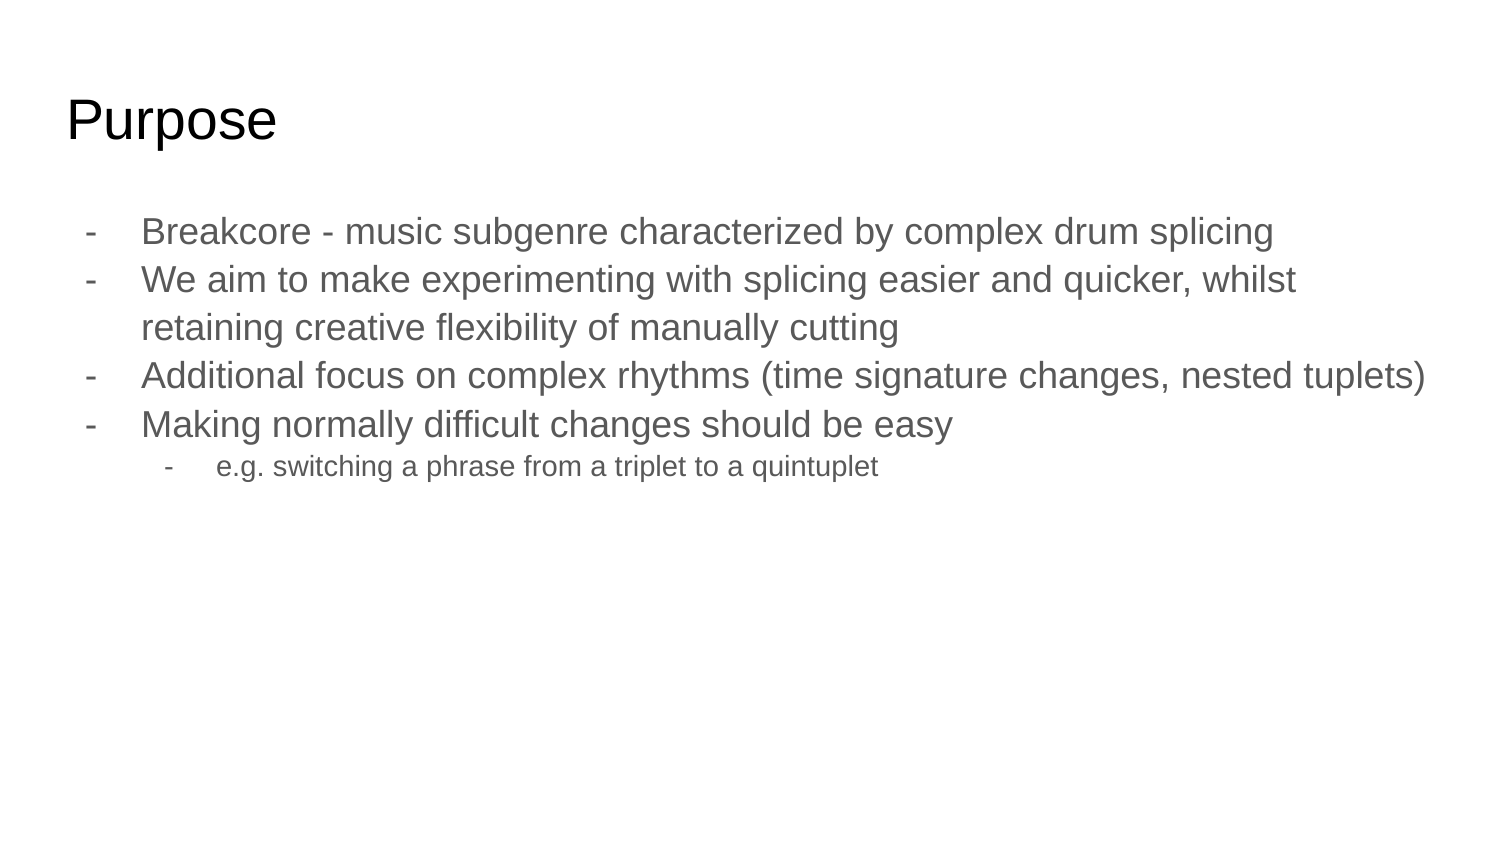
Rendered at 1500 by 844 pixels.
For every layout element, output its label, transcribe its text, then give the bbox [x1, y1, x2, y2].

list Breakcore - music subgenre characterized by complex drum splicing We aim to make experimenting with splicing easier and quicker, whilst retaining creative flexibility of manually cutting Additional focus on complex rhythms (time signature changes, nested tuplets) Making normally difficult changes should be easy e.g. switching a phrase from a triplet to a quintuplet [51, 189, 1449, 750]
title Purpose [51, 72, 1449, 167]
